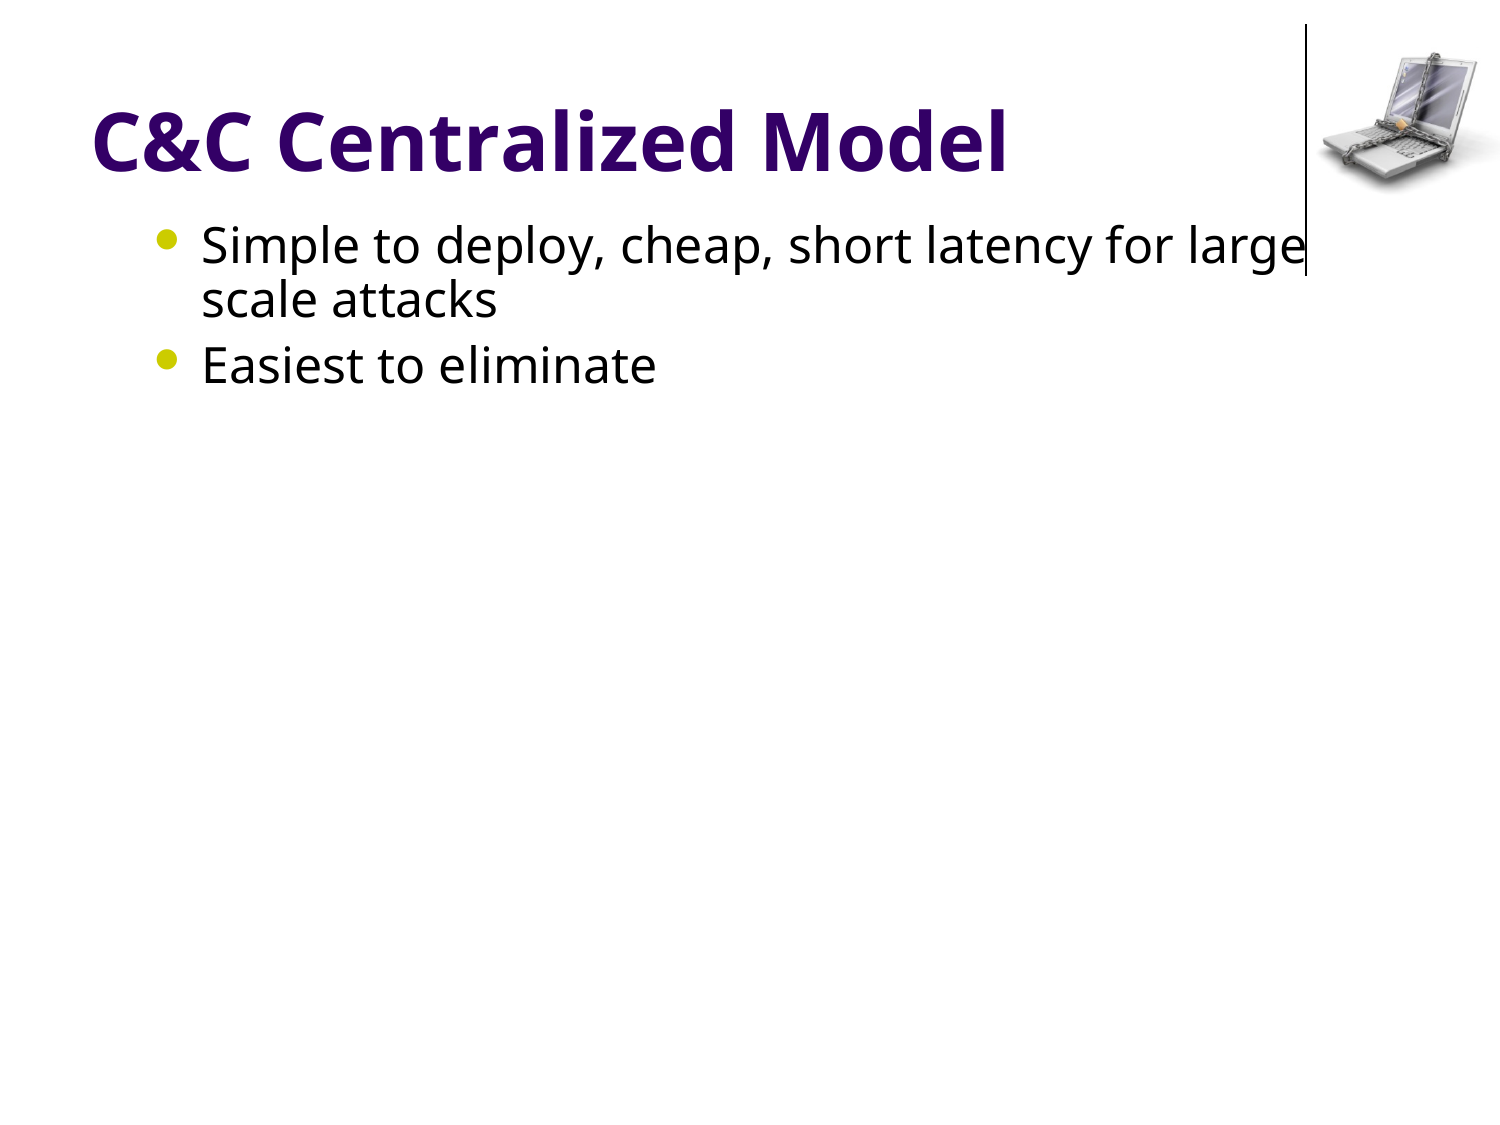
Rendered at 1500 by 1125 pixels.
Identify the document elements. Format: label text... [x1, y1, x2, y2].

title C&C Centralized Model [74, 50, 1313, 196]
picture [1307, 41, 1500, 200]
picture [1299, 41, 1305, 50]
list Simple to deploy, cheap, short latency for large scale attacks Easiest to eliminate [24, 212, 1438, 1088]
